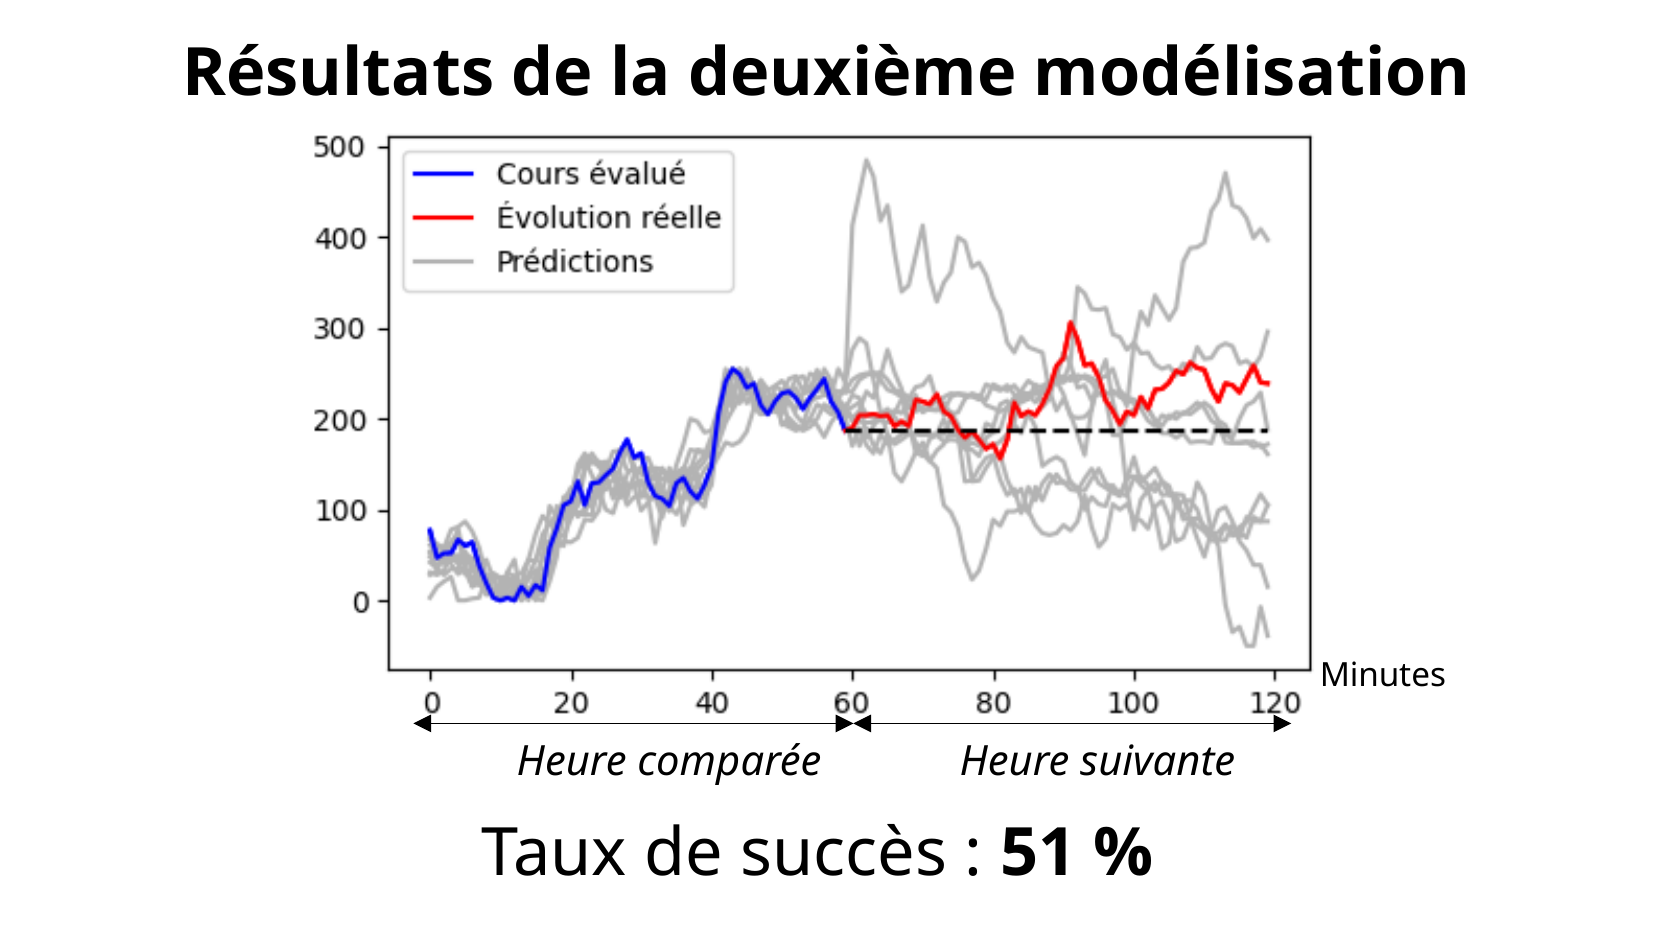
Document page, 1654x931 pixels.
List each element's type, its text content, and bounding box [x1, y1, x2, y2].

picture [277, 148, 1347, 747]
text_box Taux de succès : 51 % [466, 797, 1187, 914]
text_box Heure suivante [945, 723, 1388, 891]
title Résultats de la deuxième modélisation [82, 0, 1571, 148]
text_box Heure comparée [501, 723, 945, 891]
text_box Minutes [1305, 643, 1483, 709]
